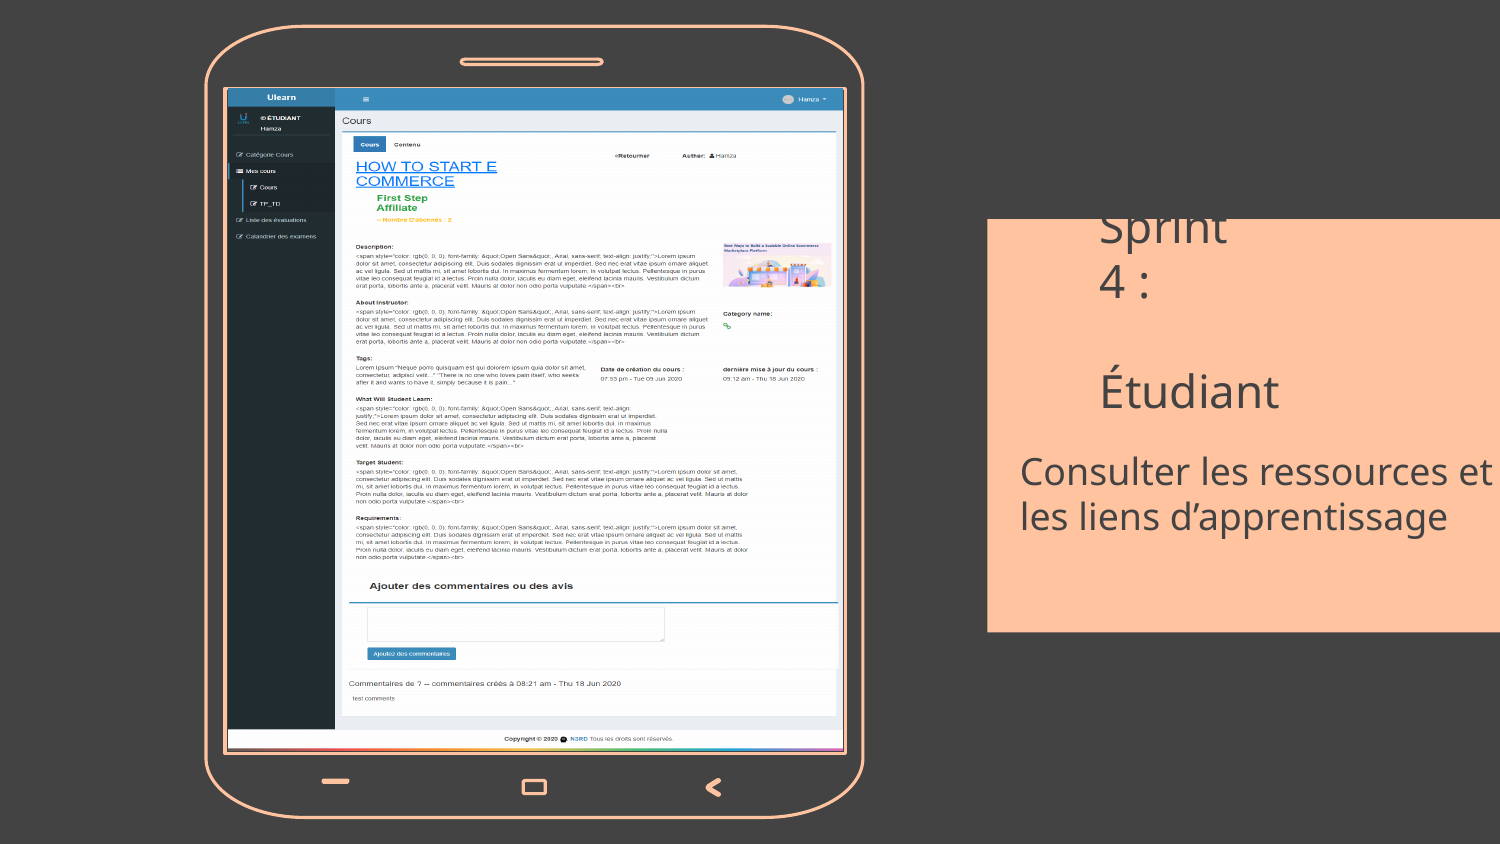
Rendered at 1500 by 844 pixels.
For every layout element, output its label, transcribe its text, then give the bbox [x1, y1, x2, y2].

title Sprint 4 : Étudiant [1099, 301, 1286, 418]
picture [228, 88, 843, 751]
subtitle Consulter les ressources et les liens d’apprentissage [1019, 448, 1500, 564]
